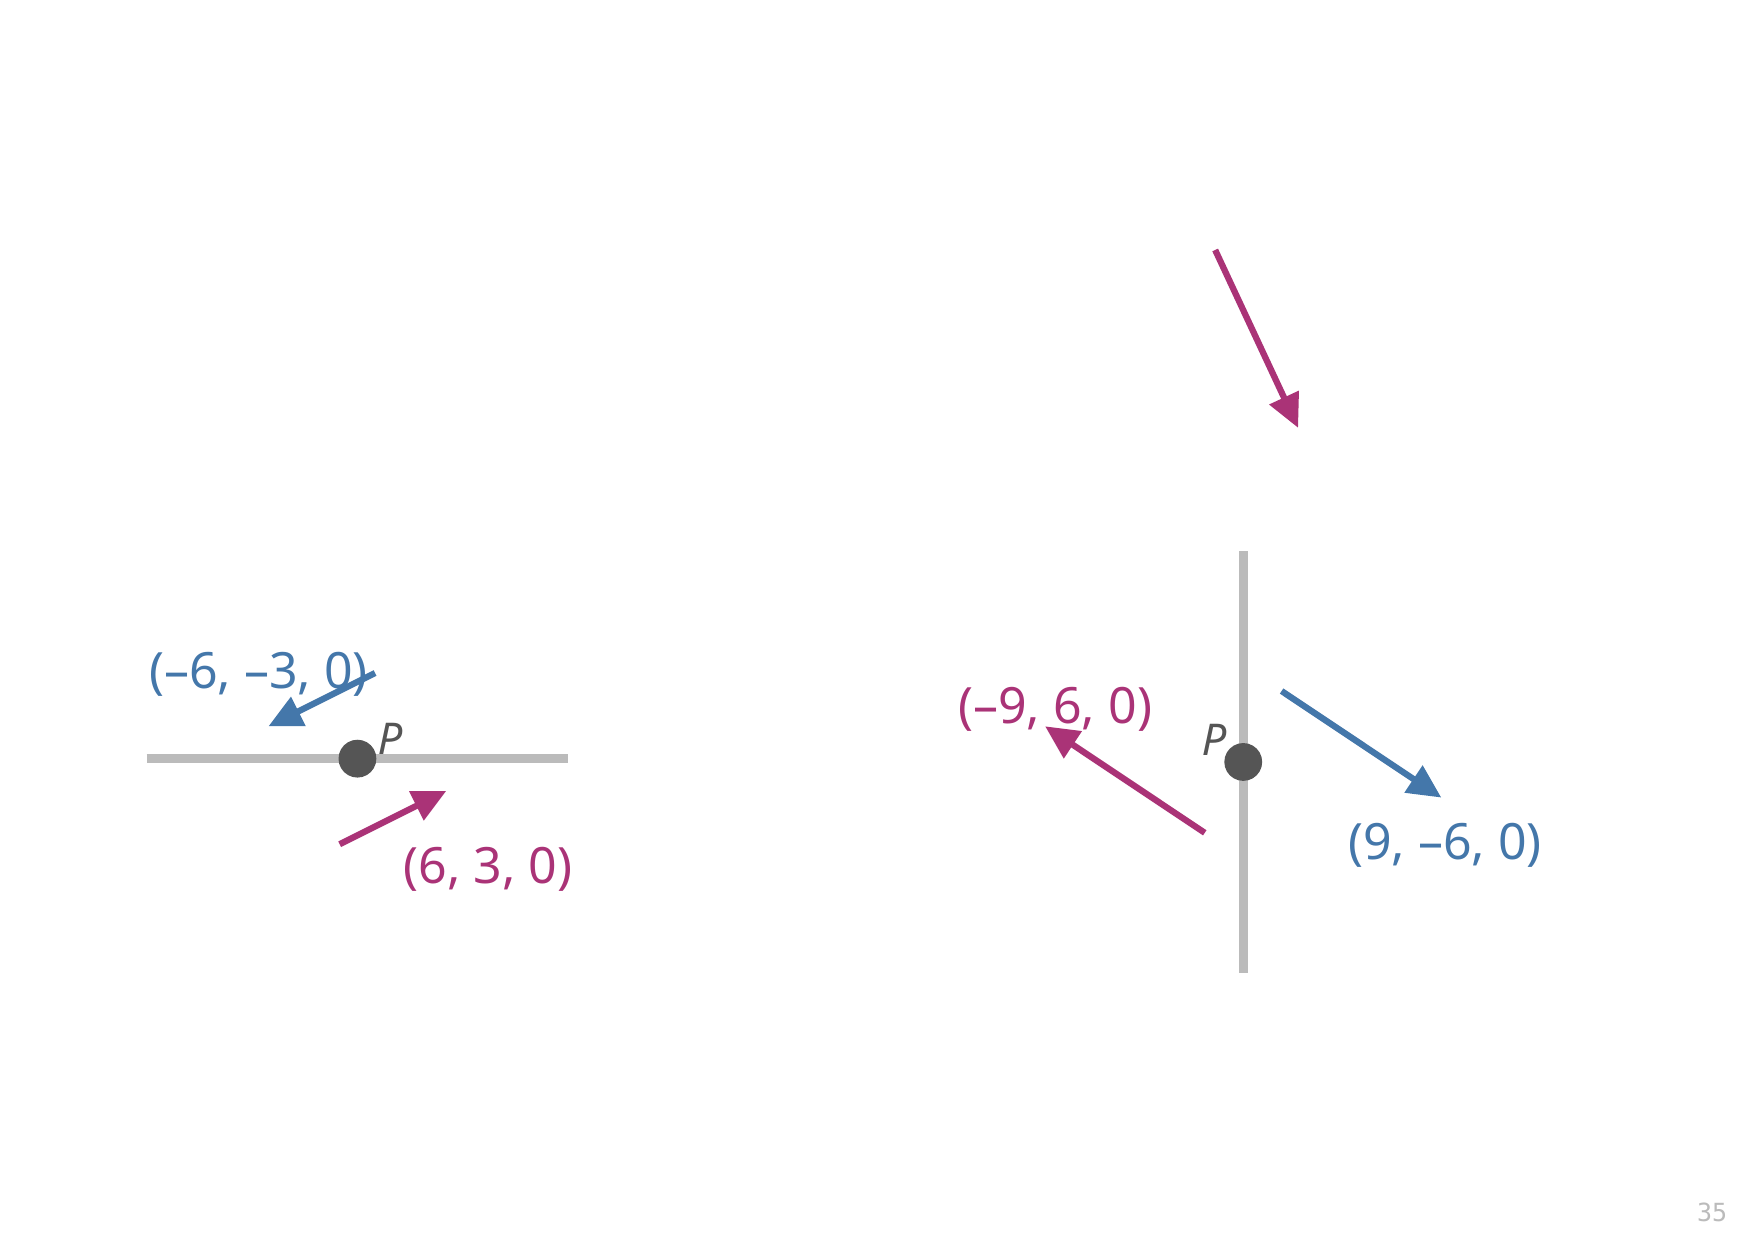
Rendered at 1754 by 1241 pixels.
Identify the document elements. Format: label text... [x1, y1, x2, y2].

text_box P [362, 700, 420, 759]
text_box P [1186, 701, 1244, 760]
text_box (6, 3, 0) [388, 822, 577, 888]
text_box [338, 739, 377, 778]
text_box (–9, 6, 0) [943, 662, 1157, 728]
text_box [1224, 743, 1263, 781]
text_box (–6, –3, 0) [134, 627, 373, 693]
text_box (9, –6, 0) [1333, 798, 1547, 864]
